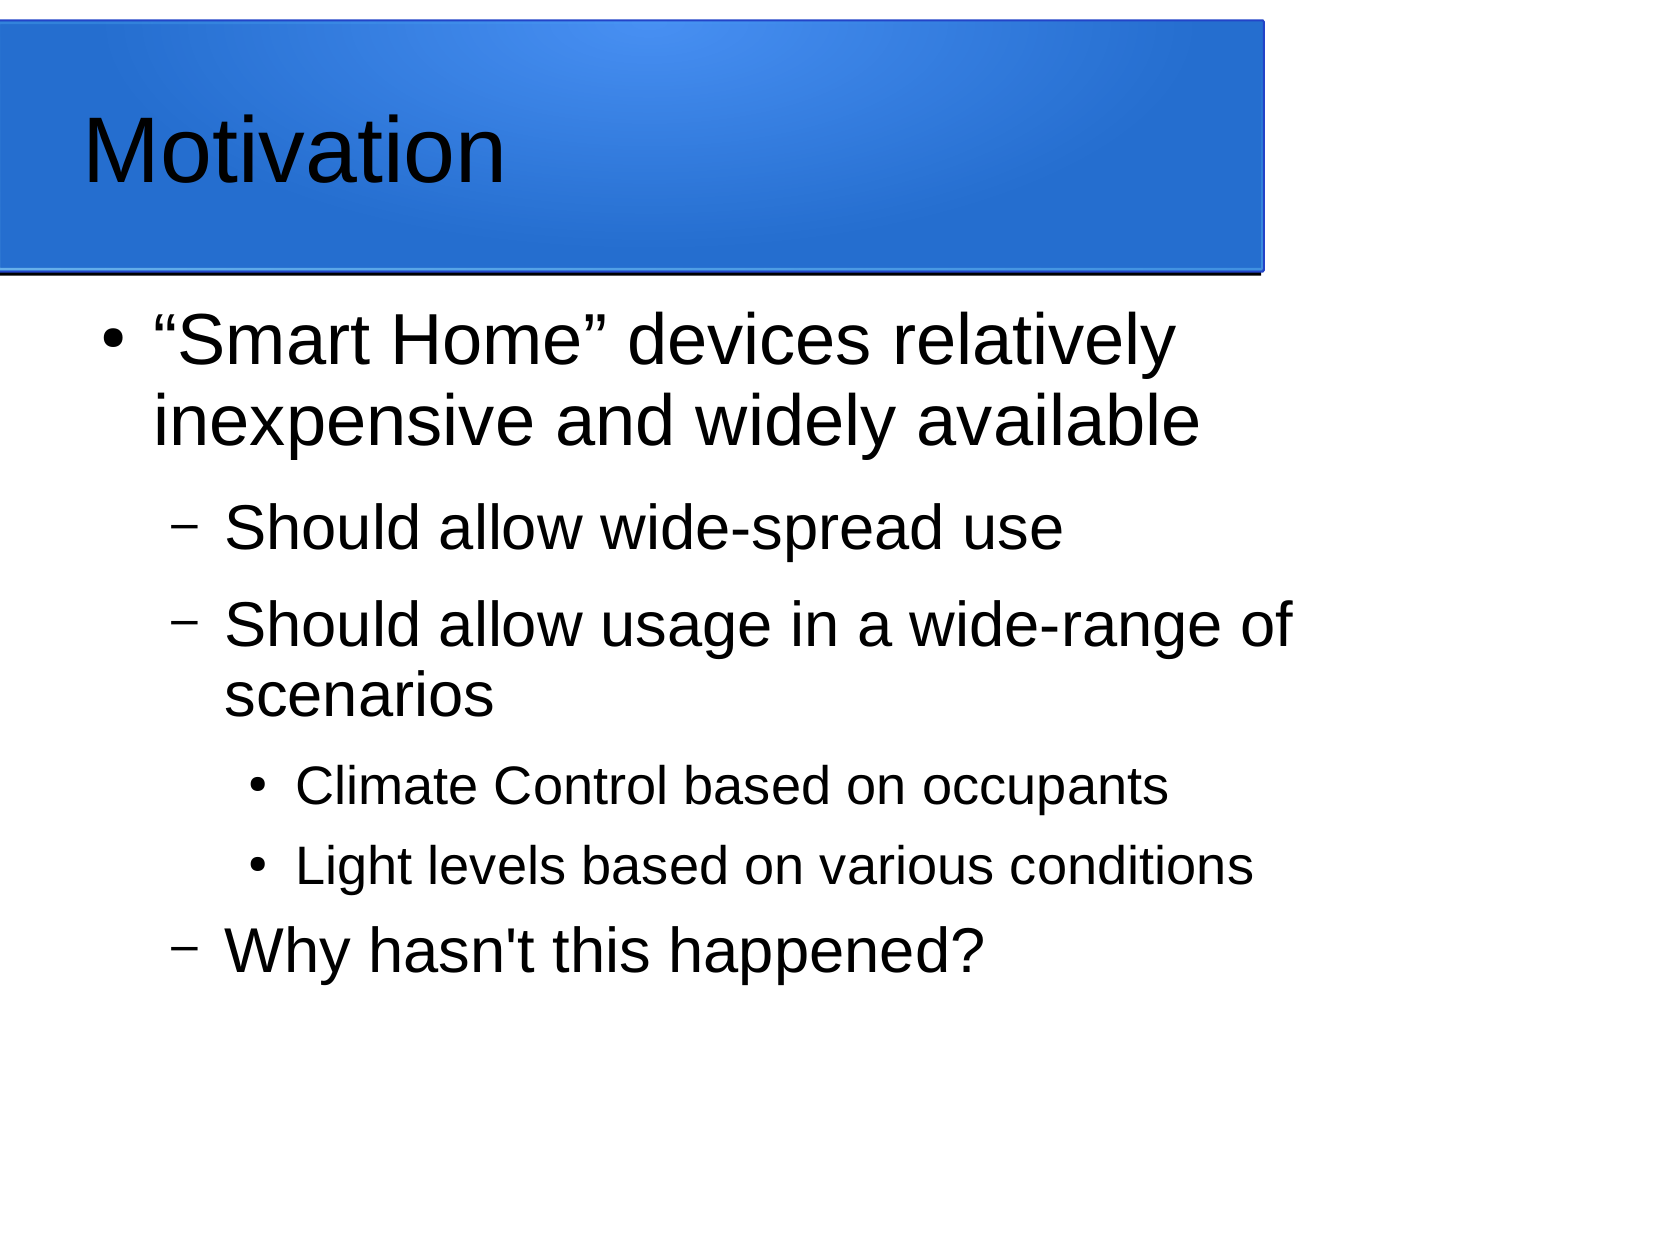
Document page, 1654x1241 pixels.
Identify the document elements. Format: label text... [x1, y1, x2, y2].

title Motivation [82, 47, 1235, 252]
list “Smart Home” devices relatively inexpensive and widely available Should allow wide-spread use Should allow usage in a wide-range of scenarios Climate Control based on occupants Light levels based on various conditions Why hasn't this happened? [82, 299, 1571, 1019]
